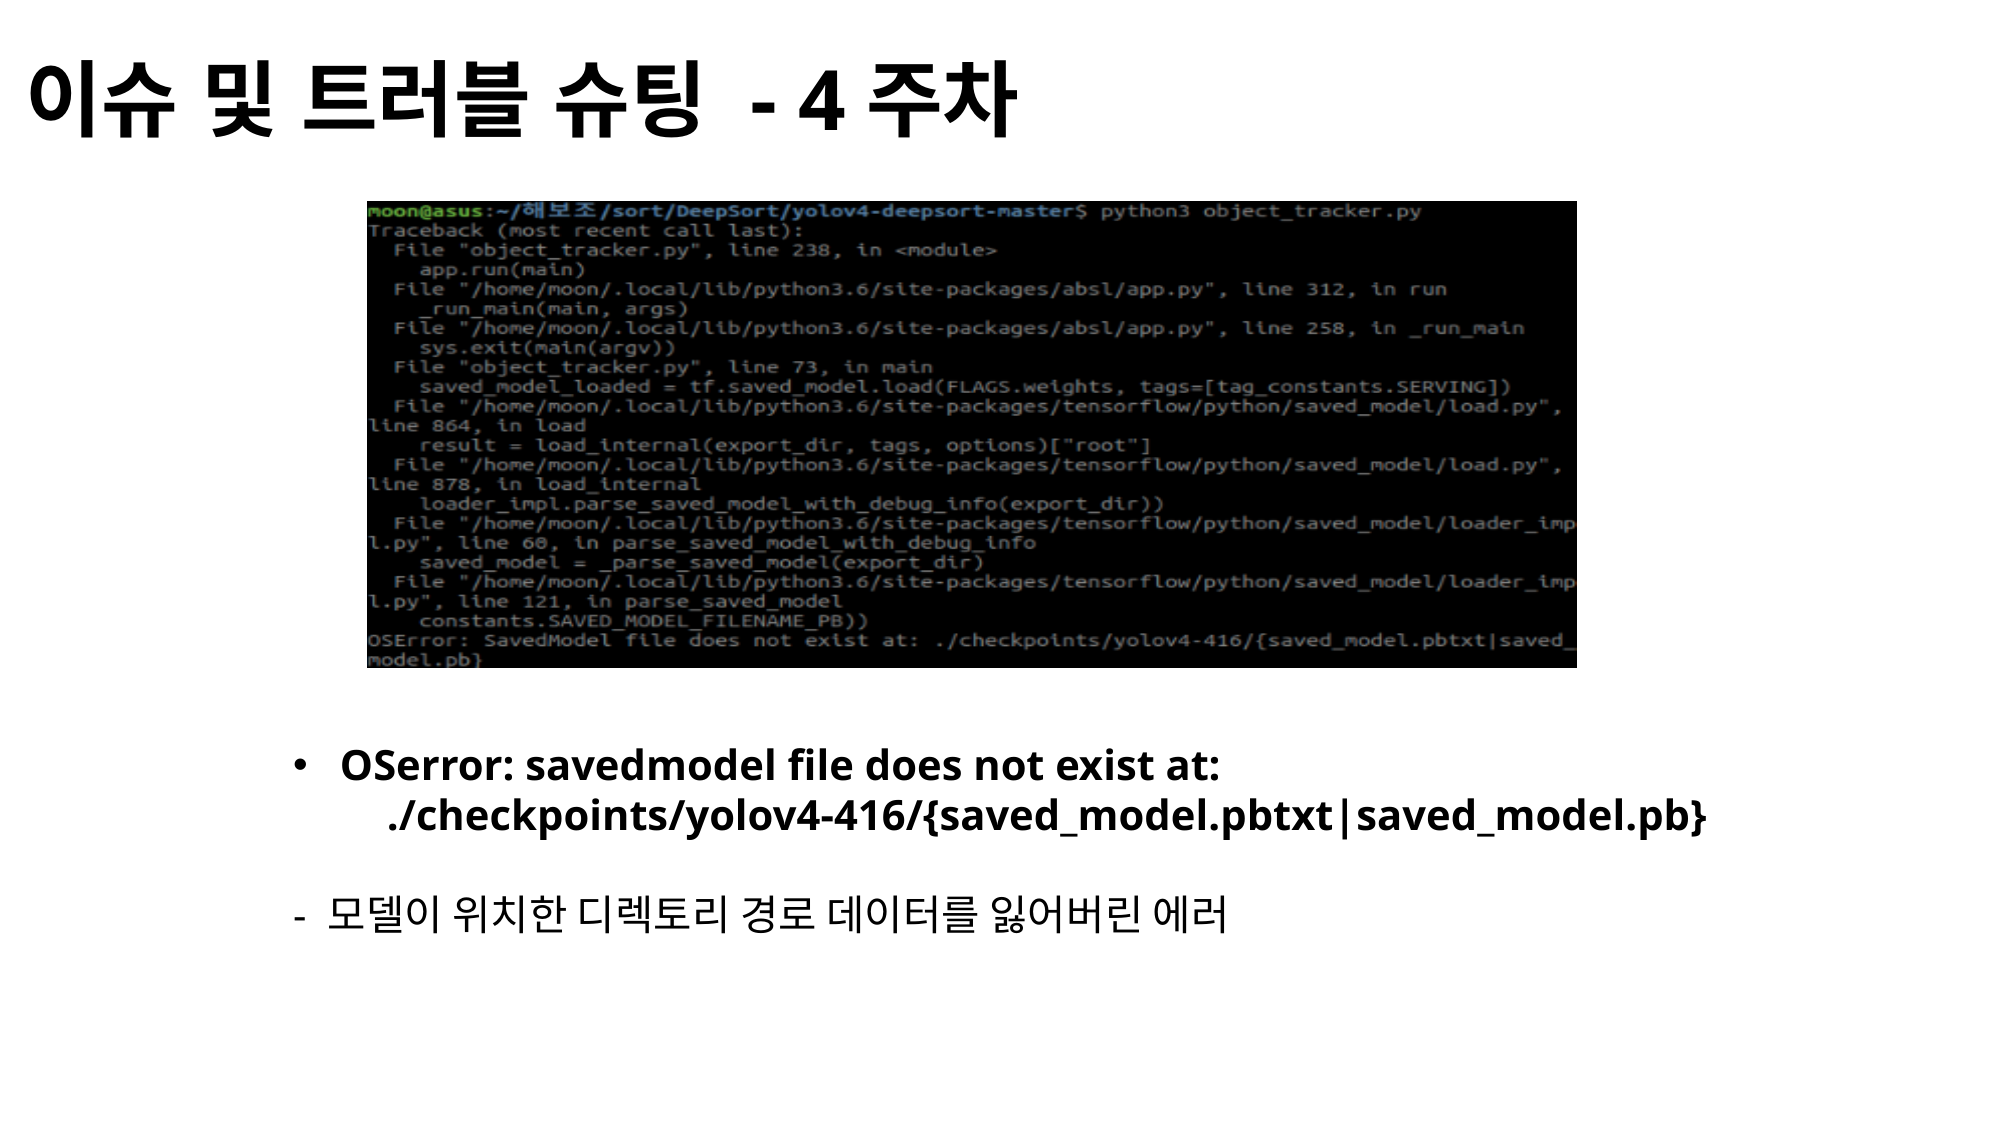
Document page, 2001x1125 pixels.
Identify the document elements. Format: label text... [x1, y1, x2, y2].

text_box [249, 720, 1786, 1091]
text_box OSerror: savedmodel file does not exist at: ./checkpoints/yolov4-416/{saved_model.pbtxt|saved_model.pb} - 모델이 위치한 디렉토리 경로 데이터를 잃어버린 에러 [278, 731, 1811, 999]
text_box 이슈 및 트러블 슈팅 - 4주차 [10, 31, 1133, 158]
picture [367, 201, 1577, 668]
